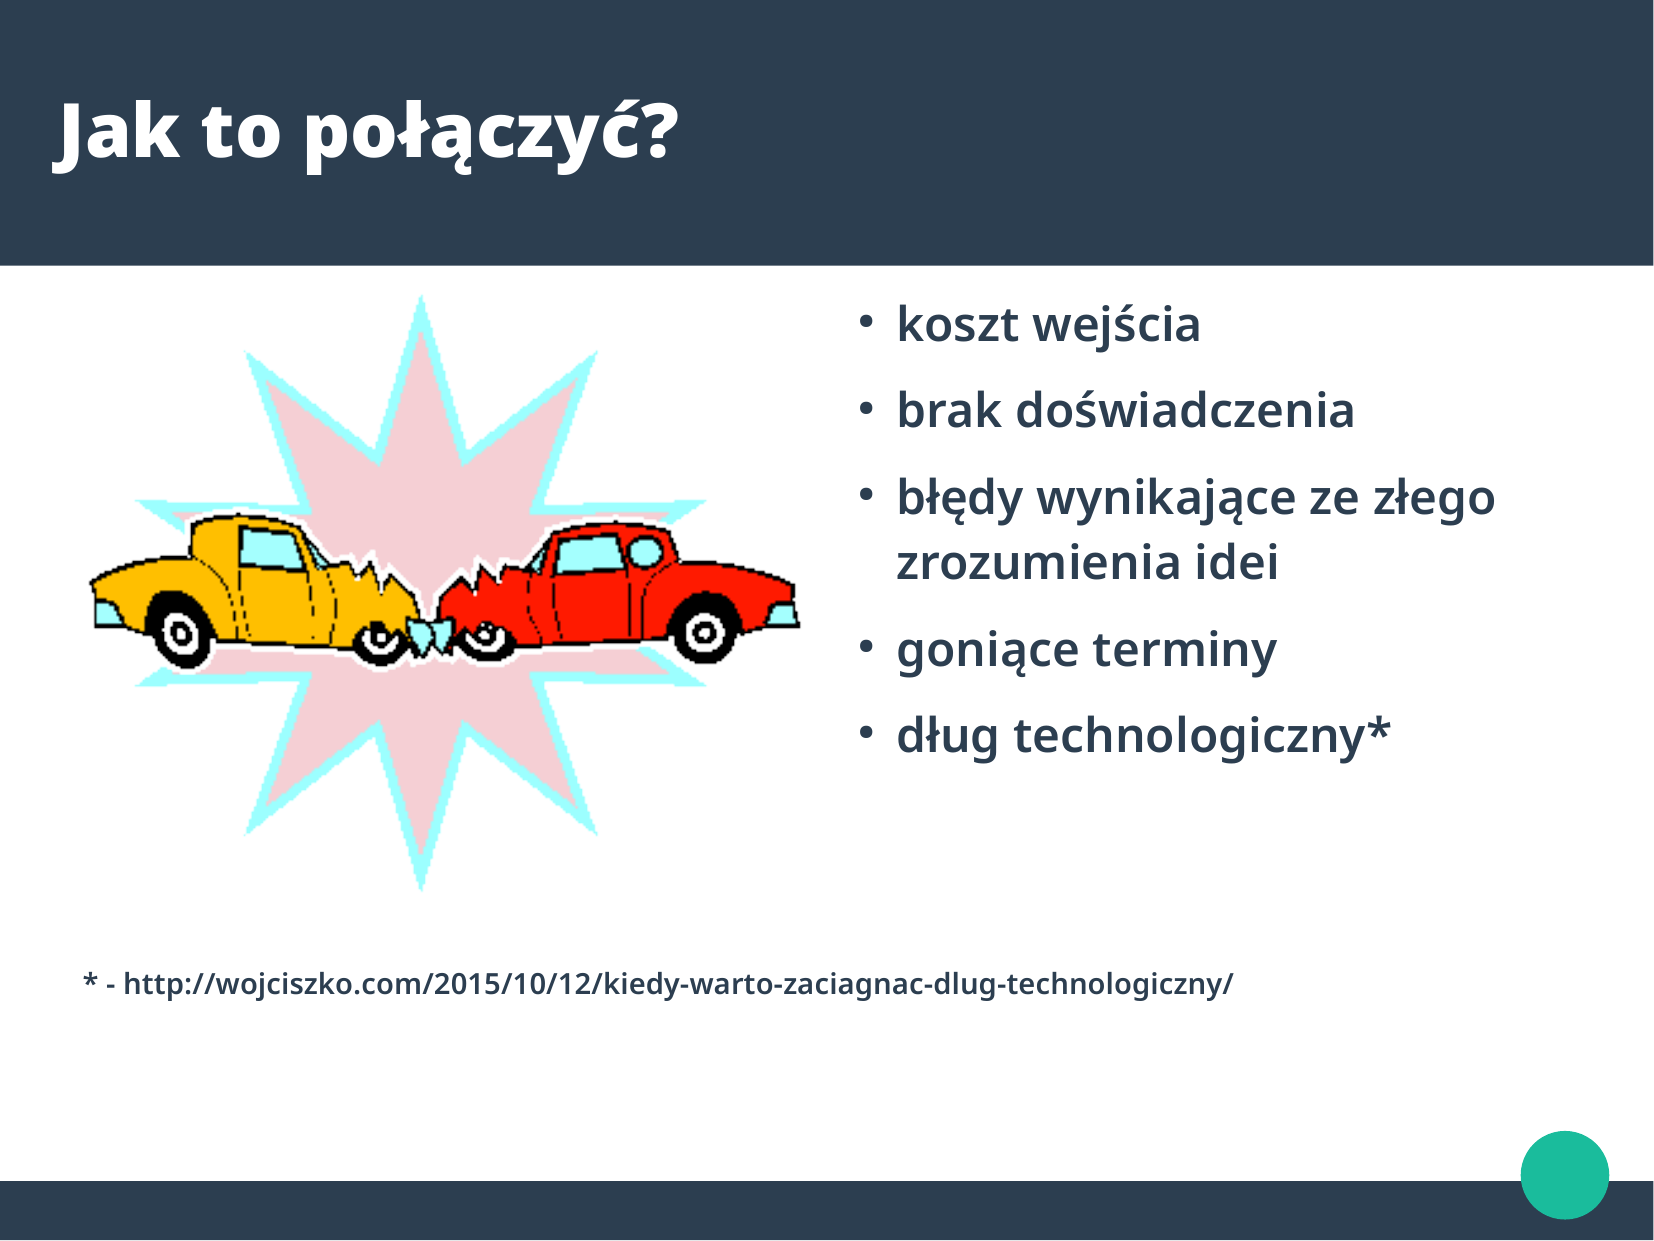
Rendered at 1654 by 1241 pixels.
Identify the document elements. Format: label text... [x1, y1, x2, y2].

picture [82, 290, 809, 898]
title Jak to połączyć? [59, 49, 1595, 207]
list * - http://wojciszko.com/2015/10/12/kiedy-warto-zaciagnac-dlug-technologiczny/ [82, 963, 1571, 1052]
list koszt wejścia brak doświadczenia błędy wynikające ze złego zrozumienia idei goniące terminy dług technologiczny* [845, 290, 1572, 768]
